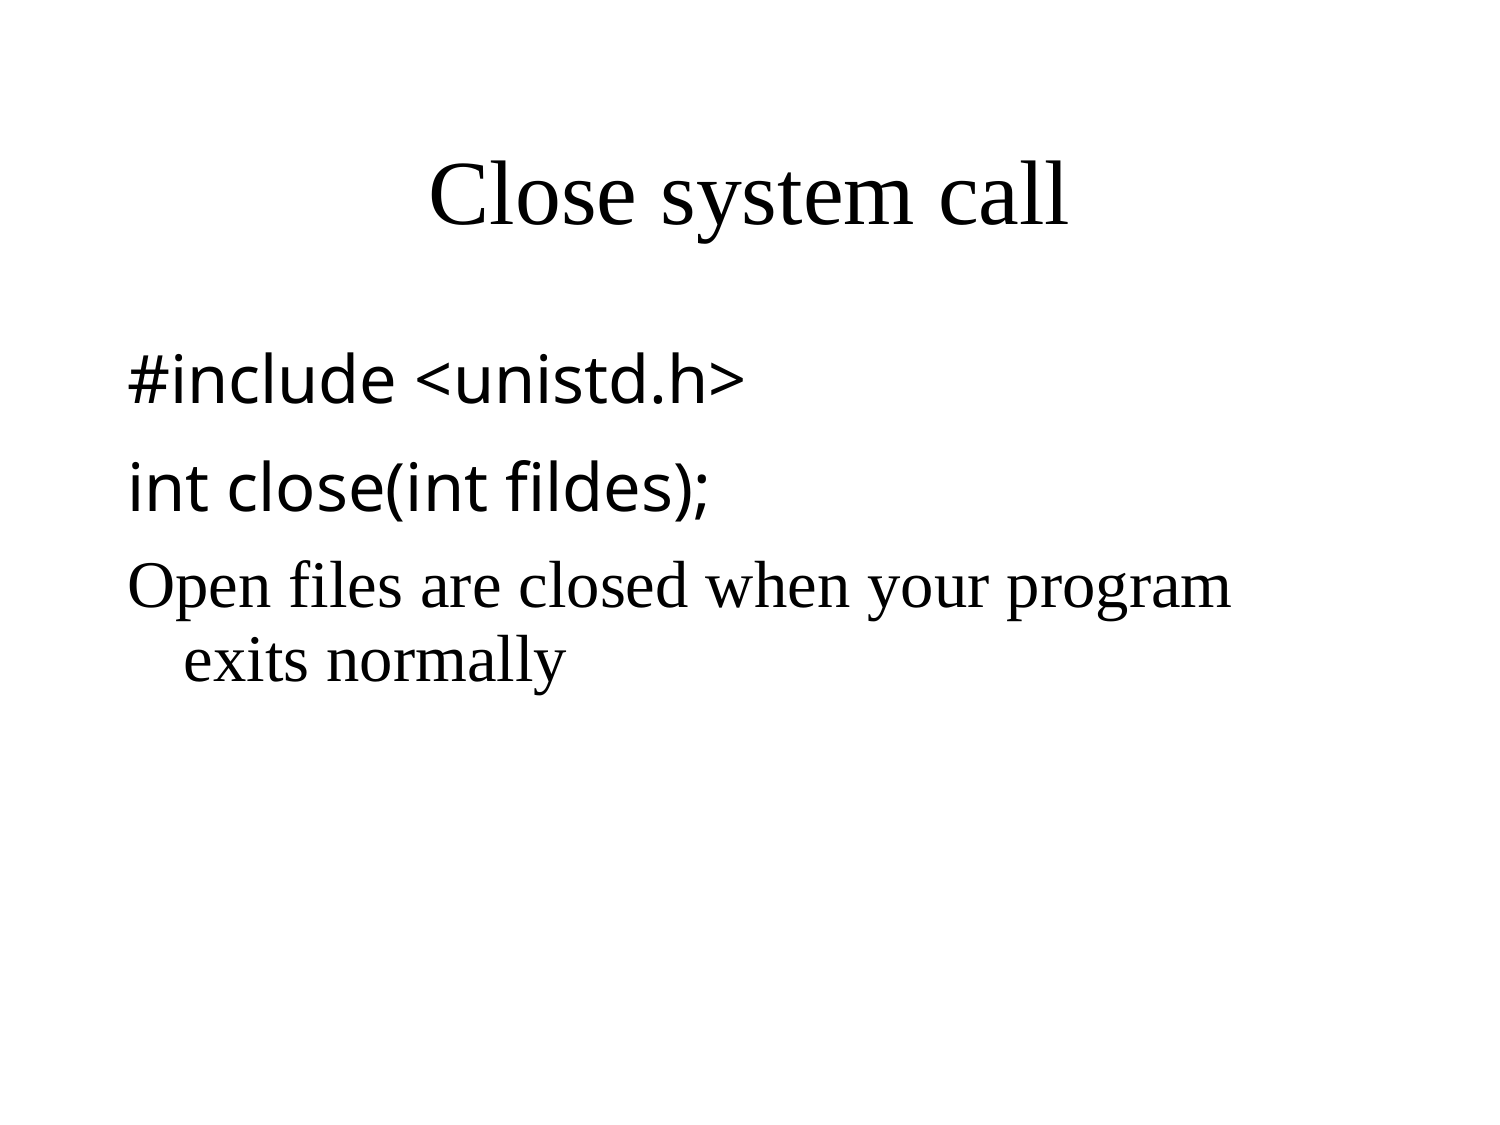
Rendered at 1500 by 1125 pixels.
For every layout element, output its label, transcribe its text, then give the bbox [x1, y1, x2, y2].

list #include <unistd.h> int close(int fildes); Open files are closed when your program exits normally [112, 324, 1388, 1001]
title Close system call [112, 99, 1388, 288]
